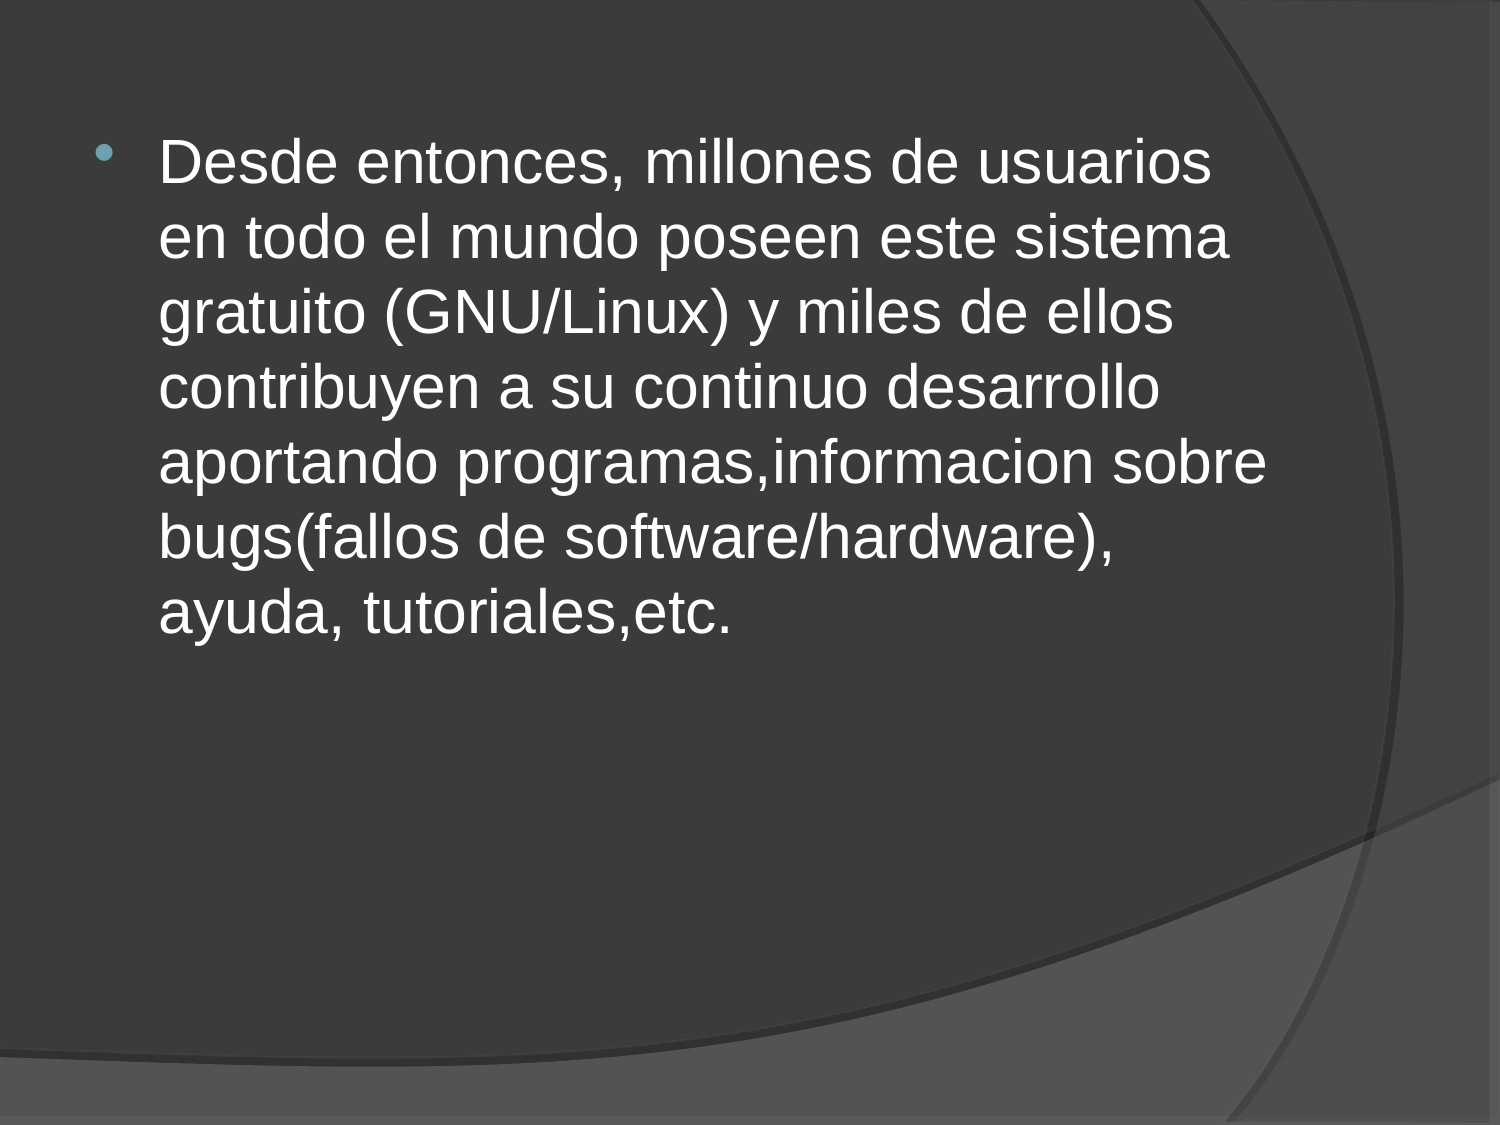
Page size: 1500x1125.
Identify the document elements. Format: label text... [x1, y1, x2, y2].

list Desde entonces, millones de usuarios en todo el mundo poseen este sistema gratuito (GNU/Linux) y miles de ellos contribuyen a su continuo desarrollo aportando programas,informacion sobre bugs(fallos de software/hardware), ayuda, tutoriales,etc. [75, 113, 1300, 1005]
